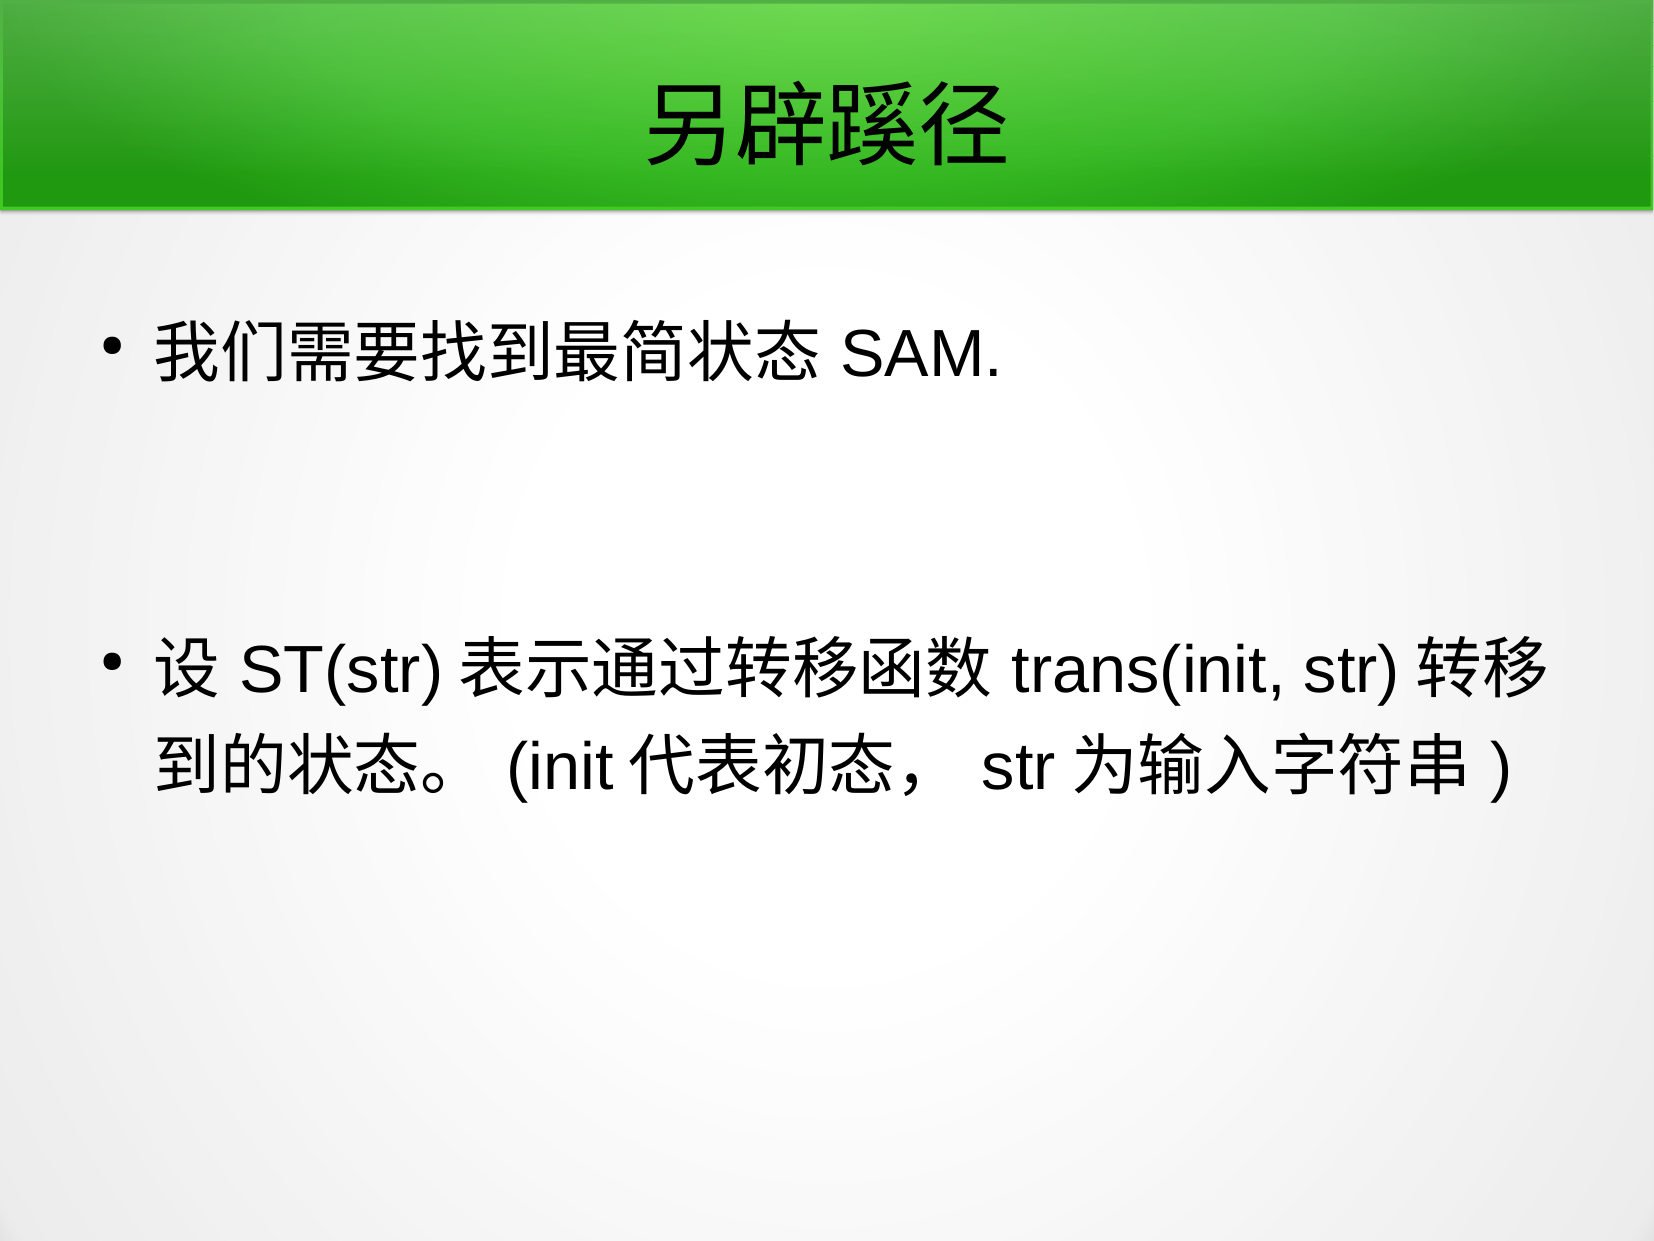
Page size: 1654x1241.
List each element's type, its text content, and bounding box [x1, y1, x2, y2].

list 我们需要找到最简状态SAM. 设ST(str)表示通过转移函数trans(init, str)转移到的状态。(init代表初态，str为输入字符串) [82, 299, 1571, 1019]
title 另辟蹊径 [82, 47, 1571, 189]
